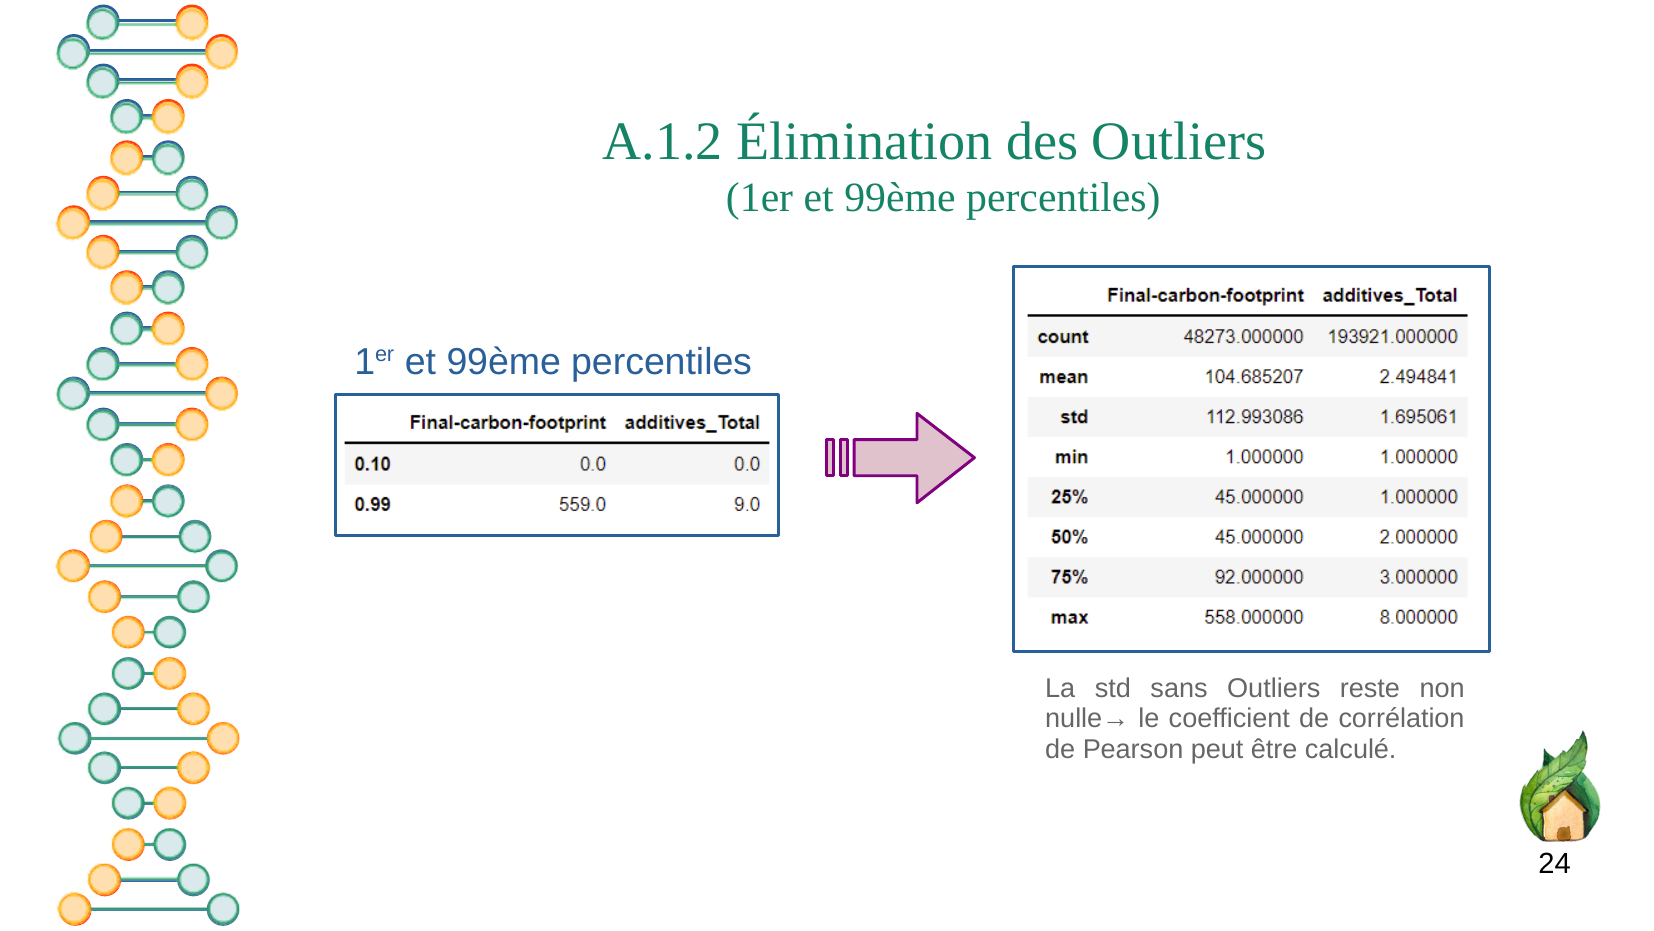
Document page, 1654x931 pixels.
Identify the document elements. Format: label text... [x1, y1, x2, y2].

text_box [826, 439, 834, 476]
picture [1500, 726, 1619, 845]
text_box [854, 413, 975, 503]
list 1er et 99ème percentiles [283, 340, 774, 461]
picture [336, 395, 777, 535]
title A.1.2 Élimination des Outliers (1er et 99ème percentiles) [351, 82, 1573, 237]
picture [1014, 268, 1489, 650]
text_box [840, 439, 848, 476]
list La std sans Outliers reste non nulle→ le coefficient de corrélation de Pearson peut être calculé. [974, 673, 1465, 794]
picture [0, 0, 351, 931]
